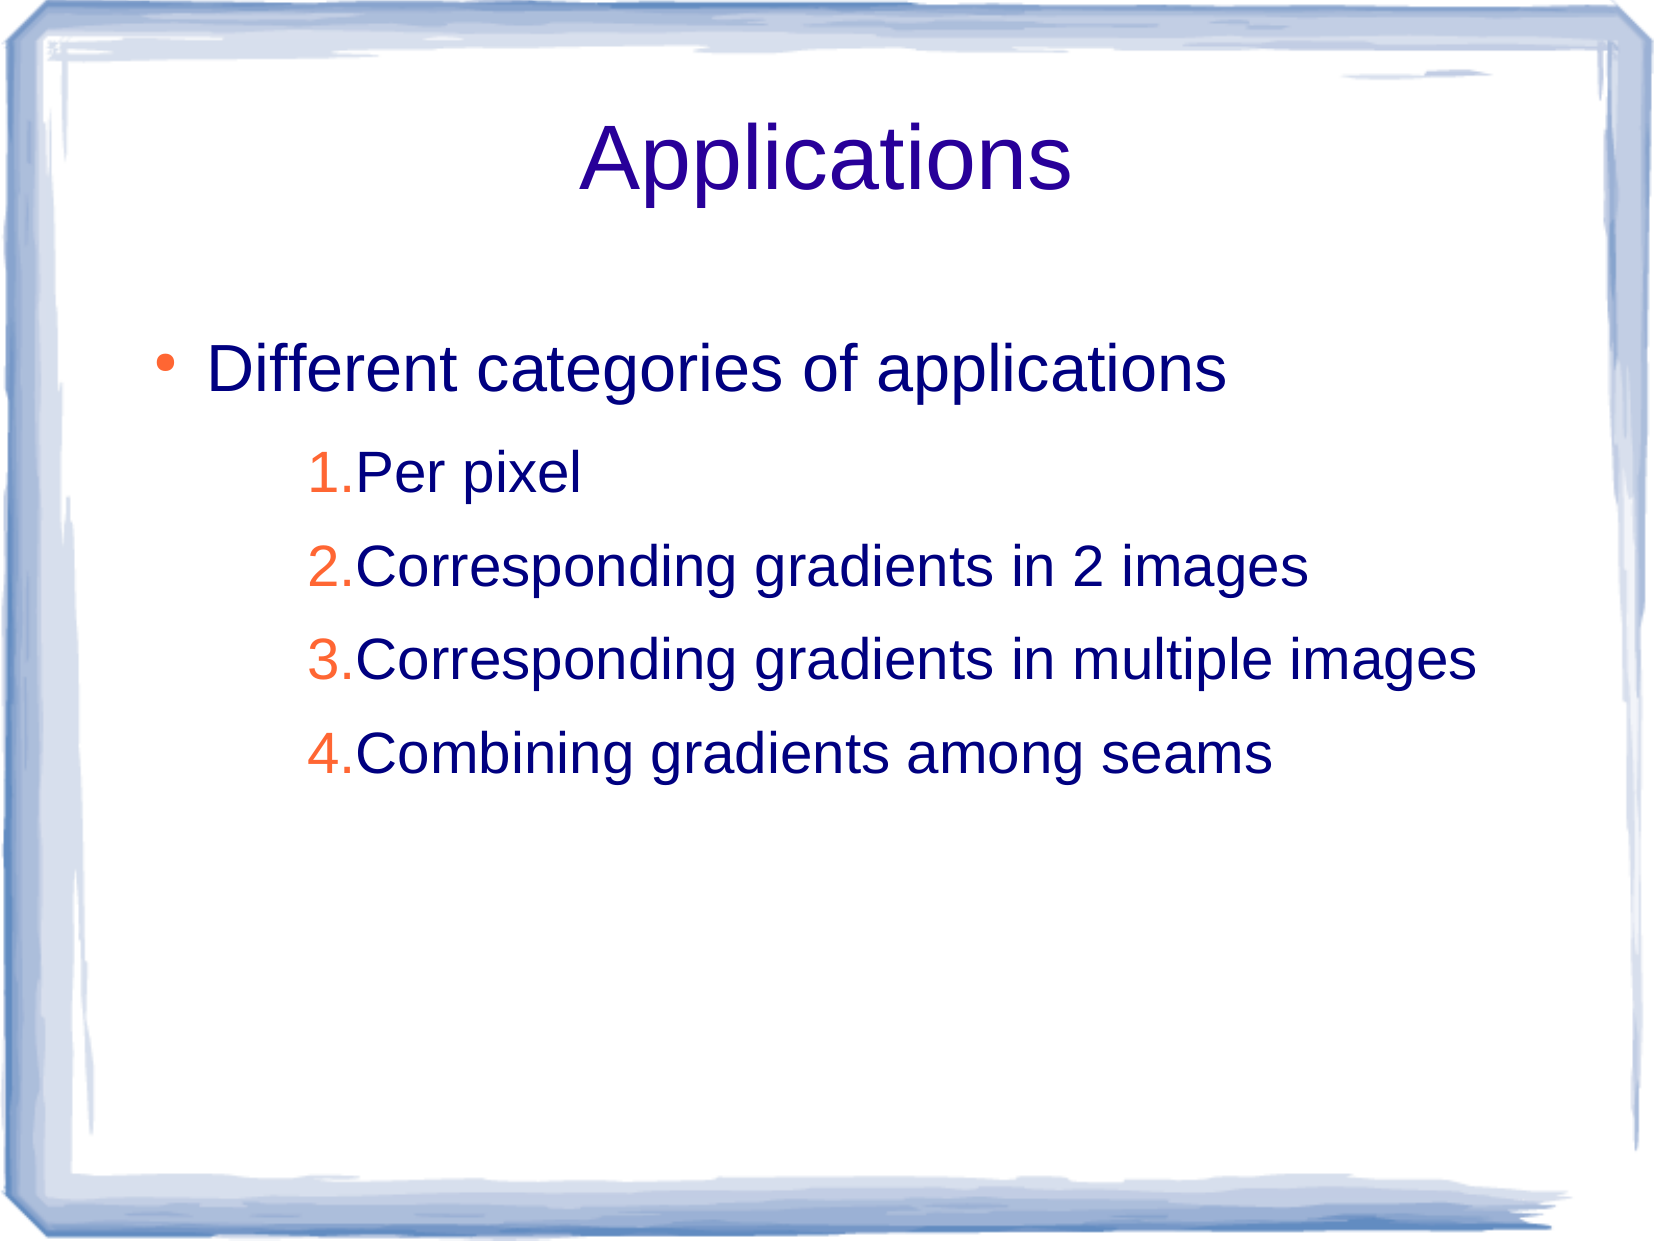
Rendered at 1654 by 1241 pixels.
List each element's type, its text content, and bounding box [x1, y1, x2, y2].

list Different categories of applications Per pixel Corresponding gradients in 2 images Corresponding gradients in multiple images Combining gradients among seams [118, 324, 1571, 1004]
title Applications [82, 56, 1571, 250]
